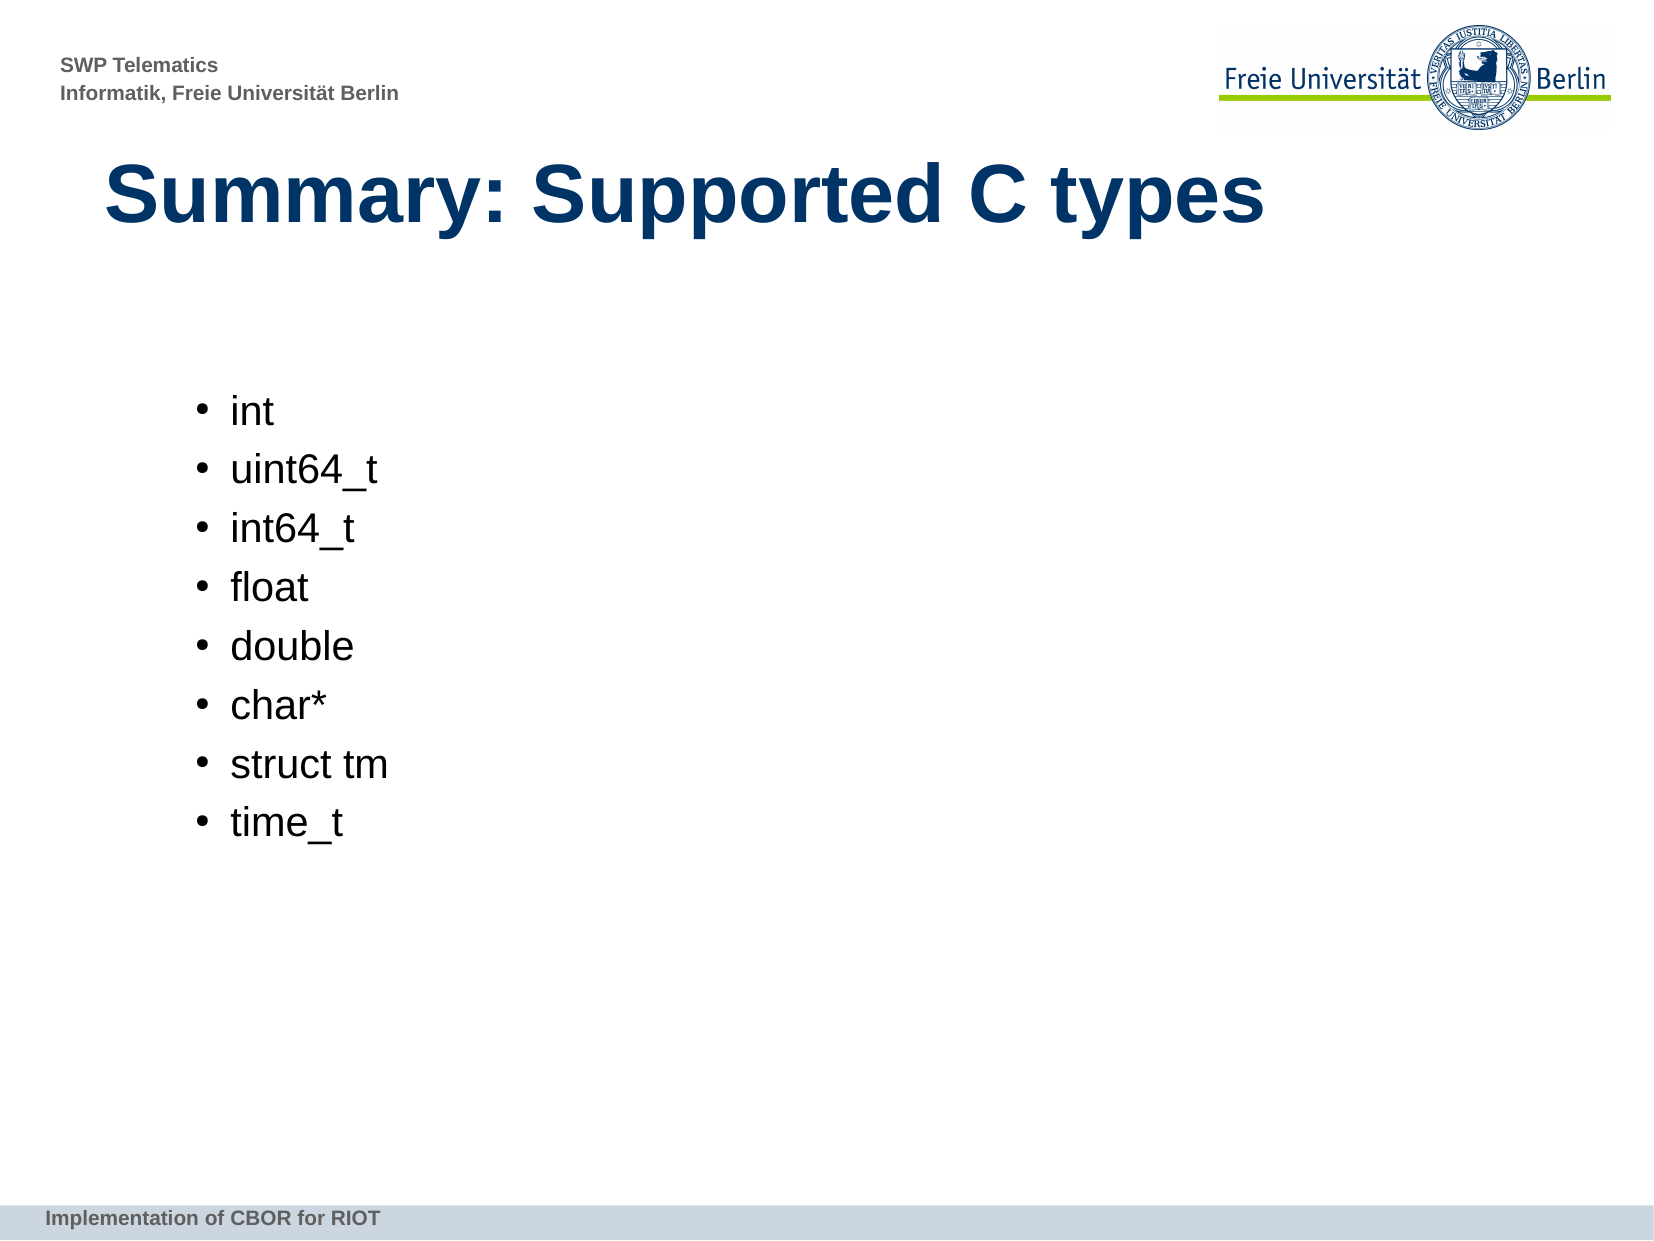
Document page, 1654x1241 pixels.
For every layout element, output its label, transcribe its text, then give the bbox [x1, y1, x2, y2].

title Summary: Supported C types [45, 147, 1609, 260]
list int uint64_t int64_t float double char* struct tm time_t [195, 270, 1609, 1126]
picture [1219, 25, 1611, 130]
